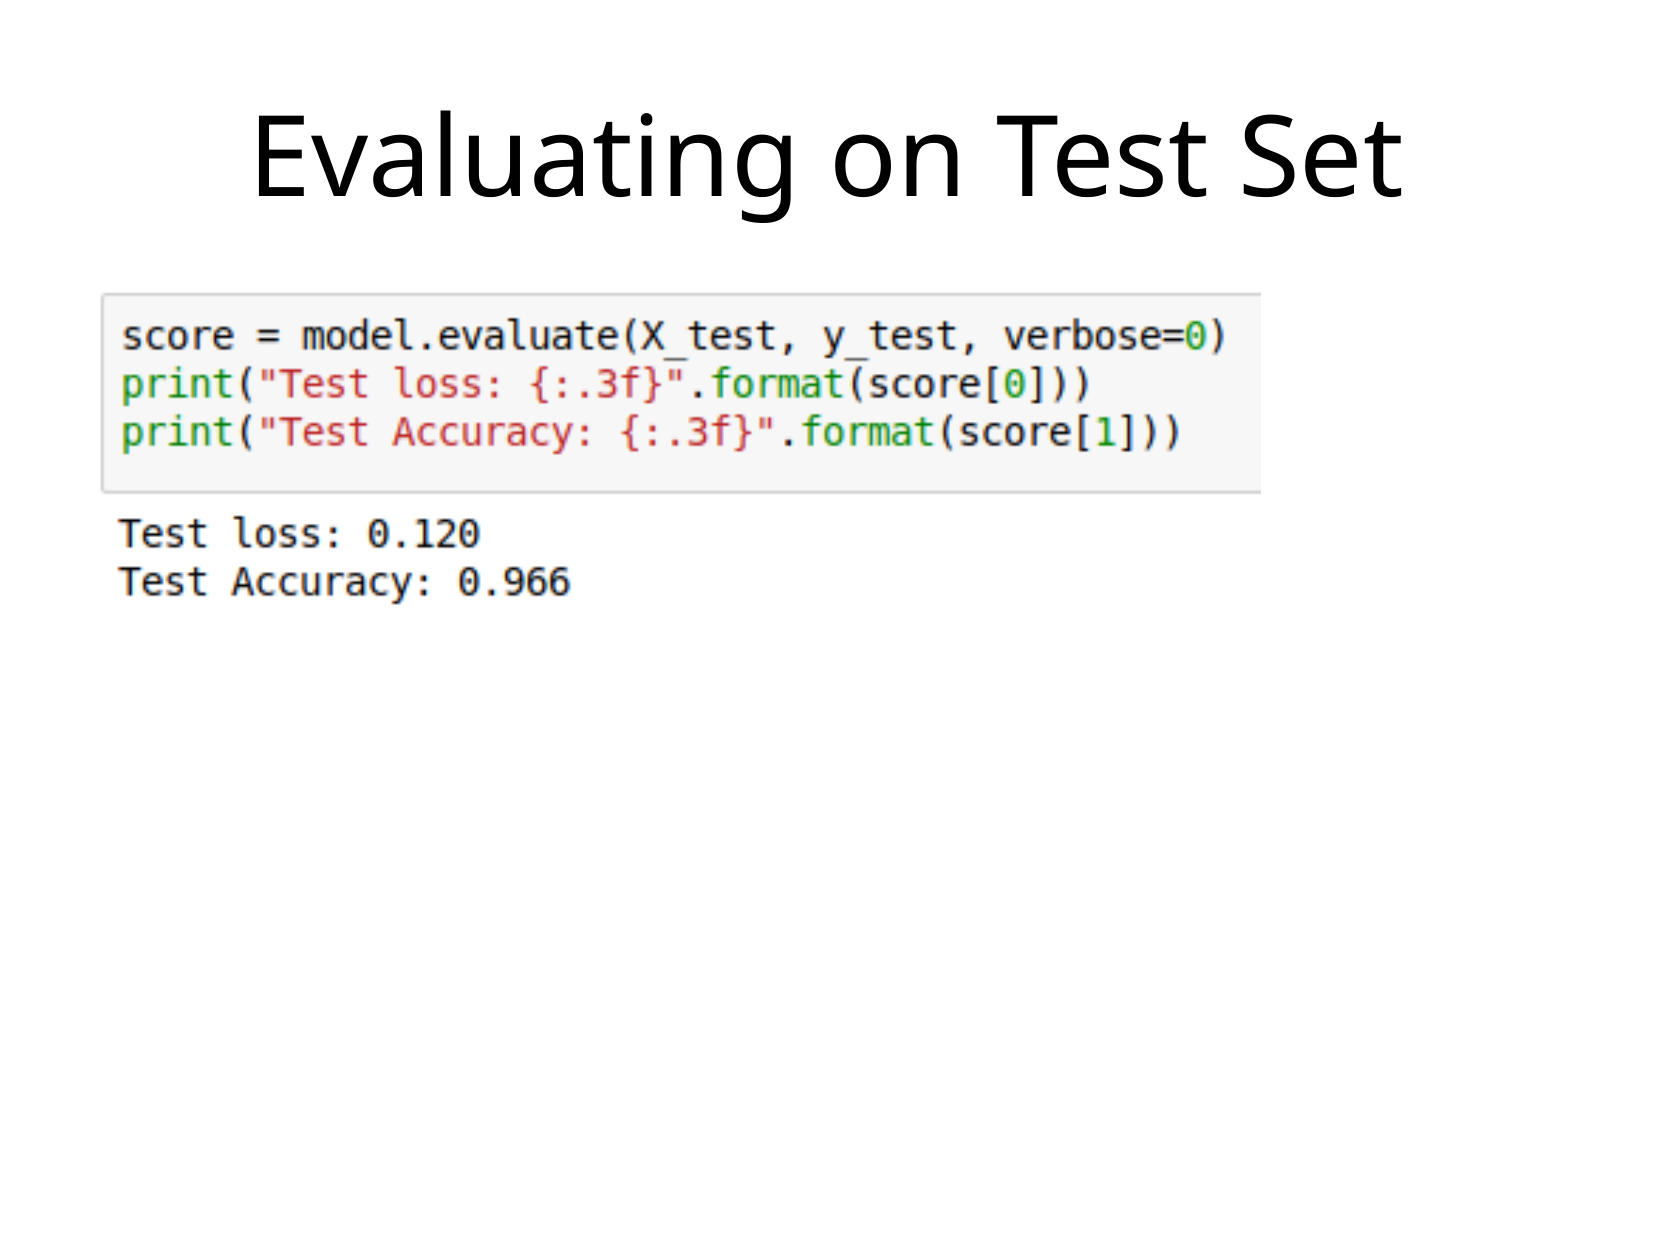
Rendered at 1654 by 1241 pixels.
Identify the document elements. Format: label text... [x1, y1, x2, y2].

title Evaluating on Test Set [82, 49, 1571, 257]
picture [82, 274, 1261, 619]
